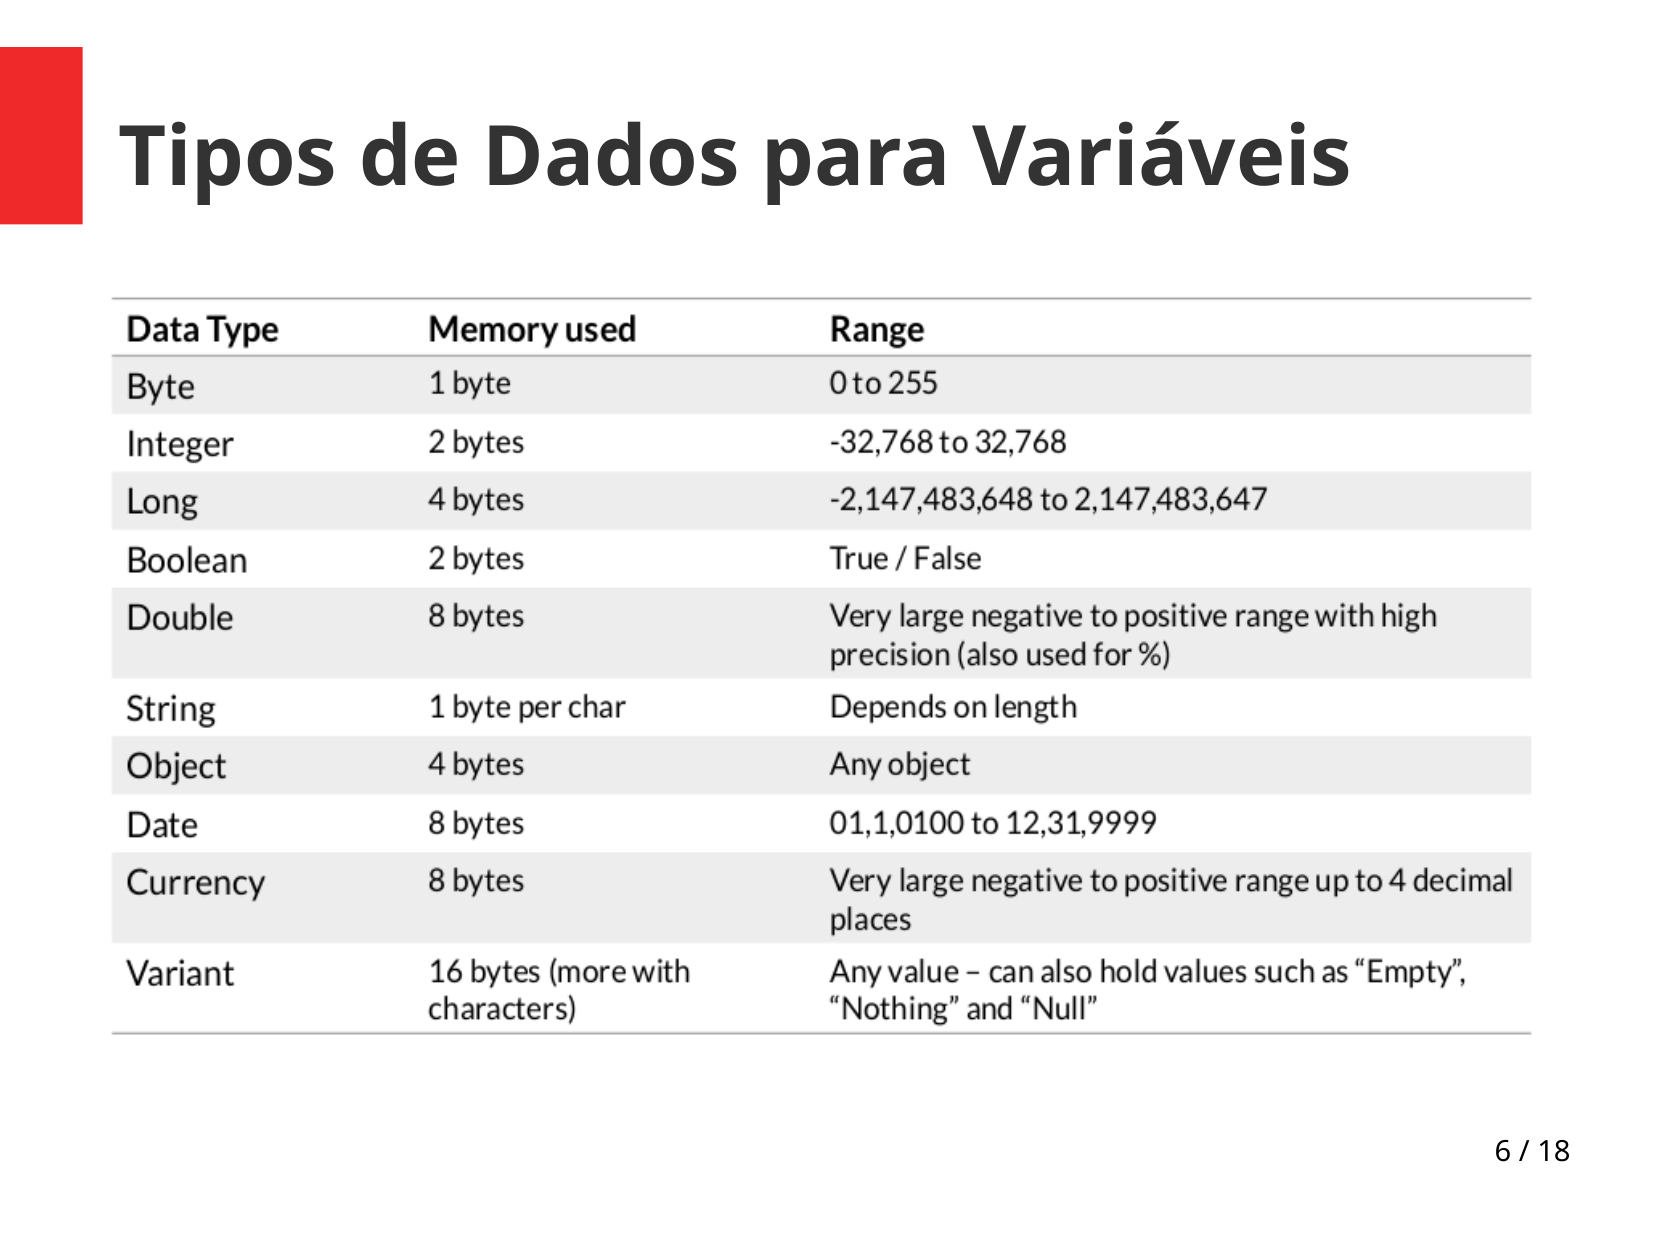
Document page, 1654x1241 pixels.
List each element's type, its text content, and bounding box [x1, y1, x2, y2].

picture [91, 271, 1548, 1050]
title Tipos de Dados para Variáveis [118, 49, 1571, 257]
